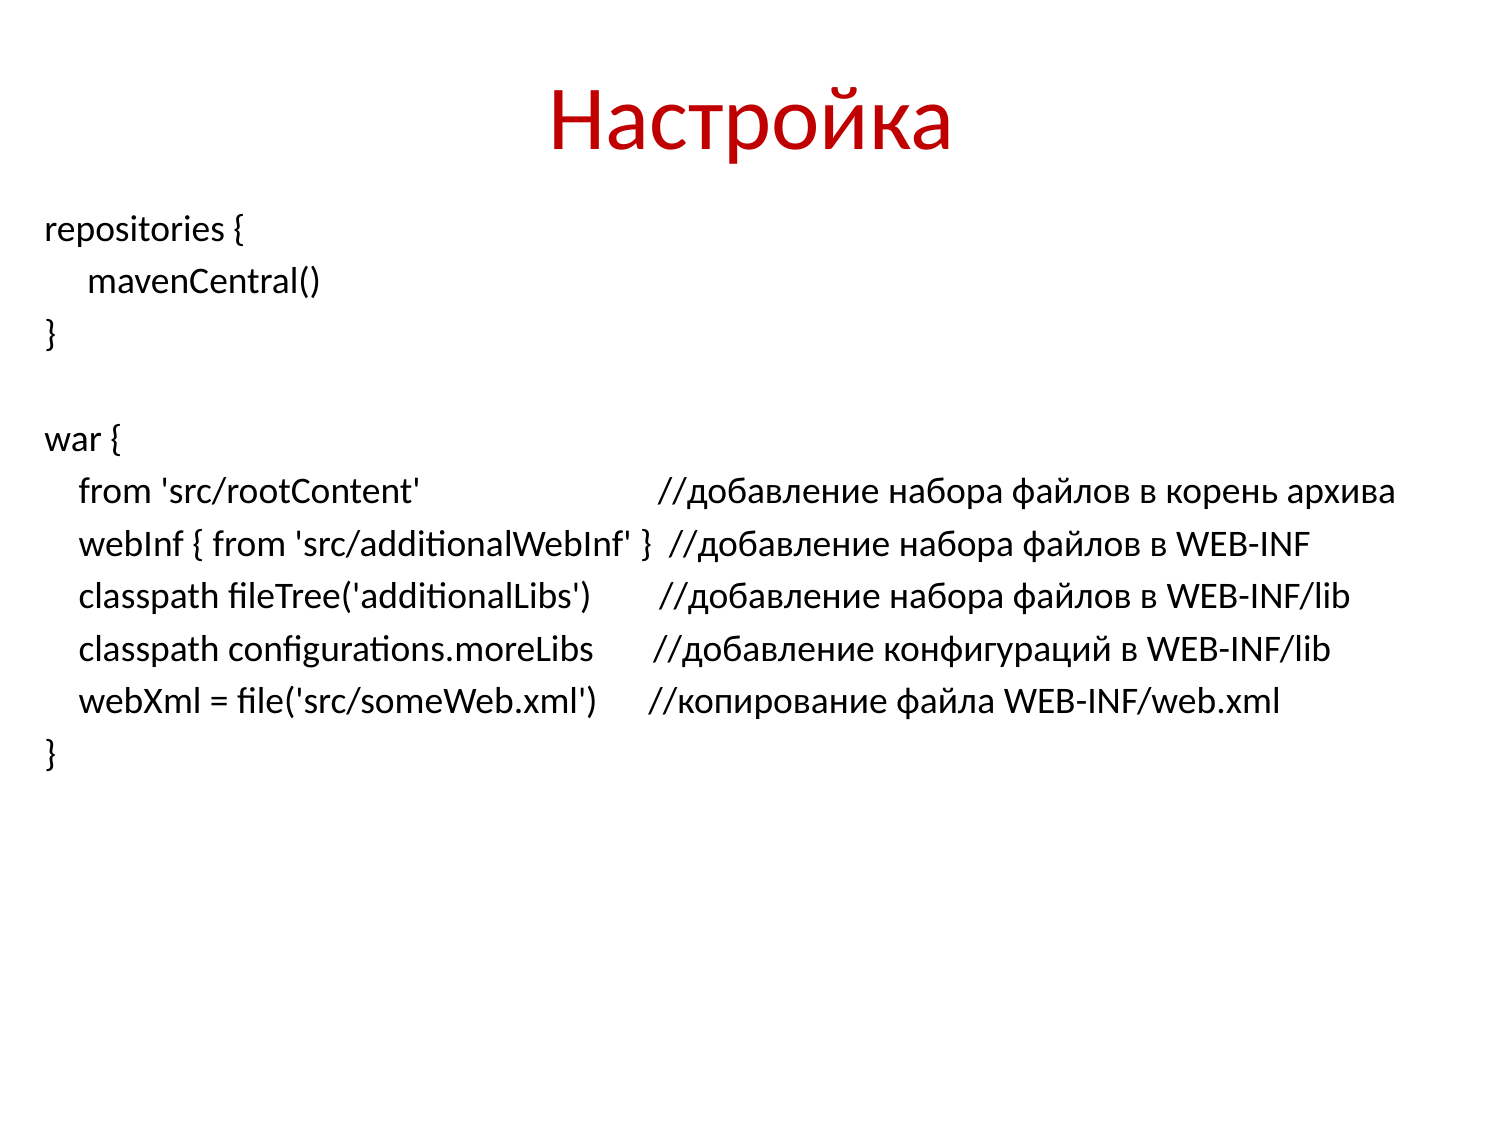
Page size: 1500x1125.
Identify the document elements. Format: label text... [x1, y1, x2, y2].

list repositories { mavenCentral() } war { from 'src/rootContent' //добавление набора файлов в корень архива webInf { from 'src/additionalWebInf' } //добавление набора файлов в WEB-INF classpath fileTree('additionalLibs') //добавление набора файлов в WEB-INF/lib classpath configurations.moreLibs //добавление конфигураций в WEB-INF/lib webXml = file('src/someWeb.xml') //копирование файла WEB-INF/web.xml } [29, 196, 1425, 1094]
title Настройка [76, 19, 1427, 207]
